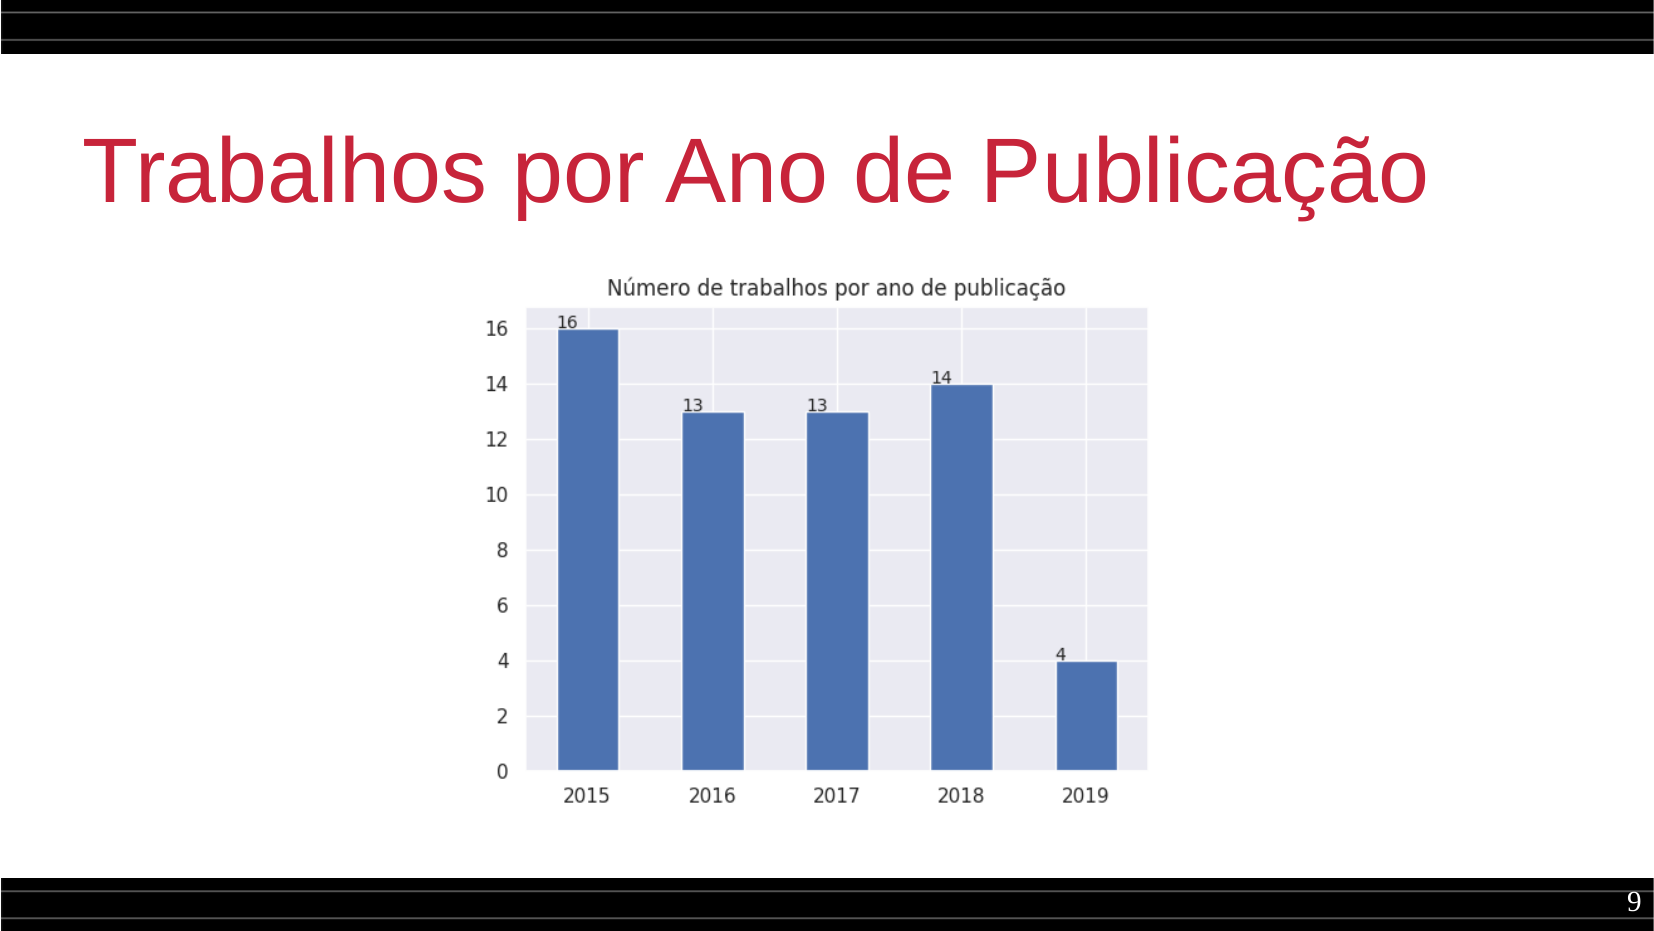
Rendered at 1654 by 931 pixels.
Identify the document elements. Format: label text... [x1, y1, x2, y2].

title Trabalhos por Ano de Publicação [82, 92, 1571, 249]
picture [1, 878, 1654, 931]
picture [1, 0, 1654, 54]
picture [425, 234, 1229, 838]
